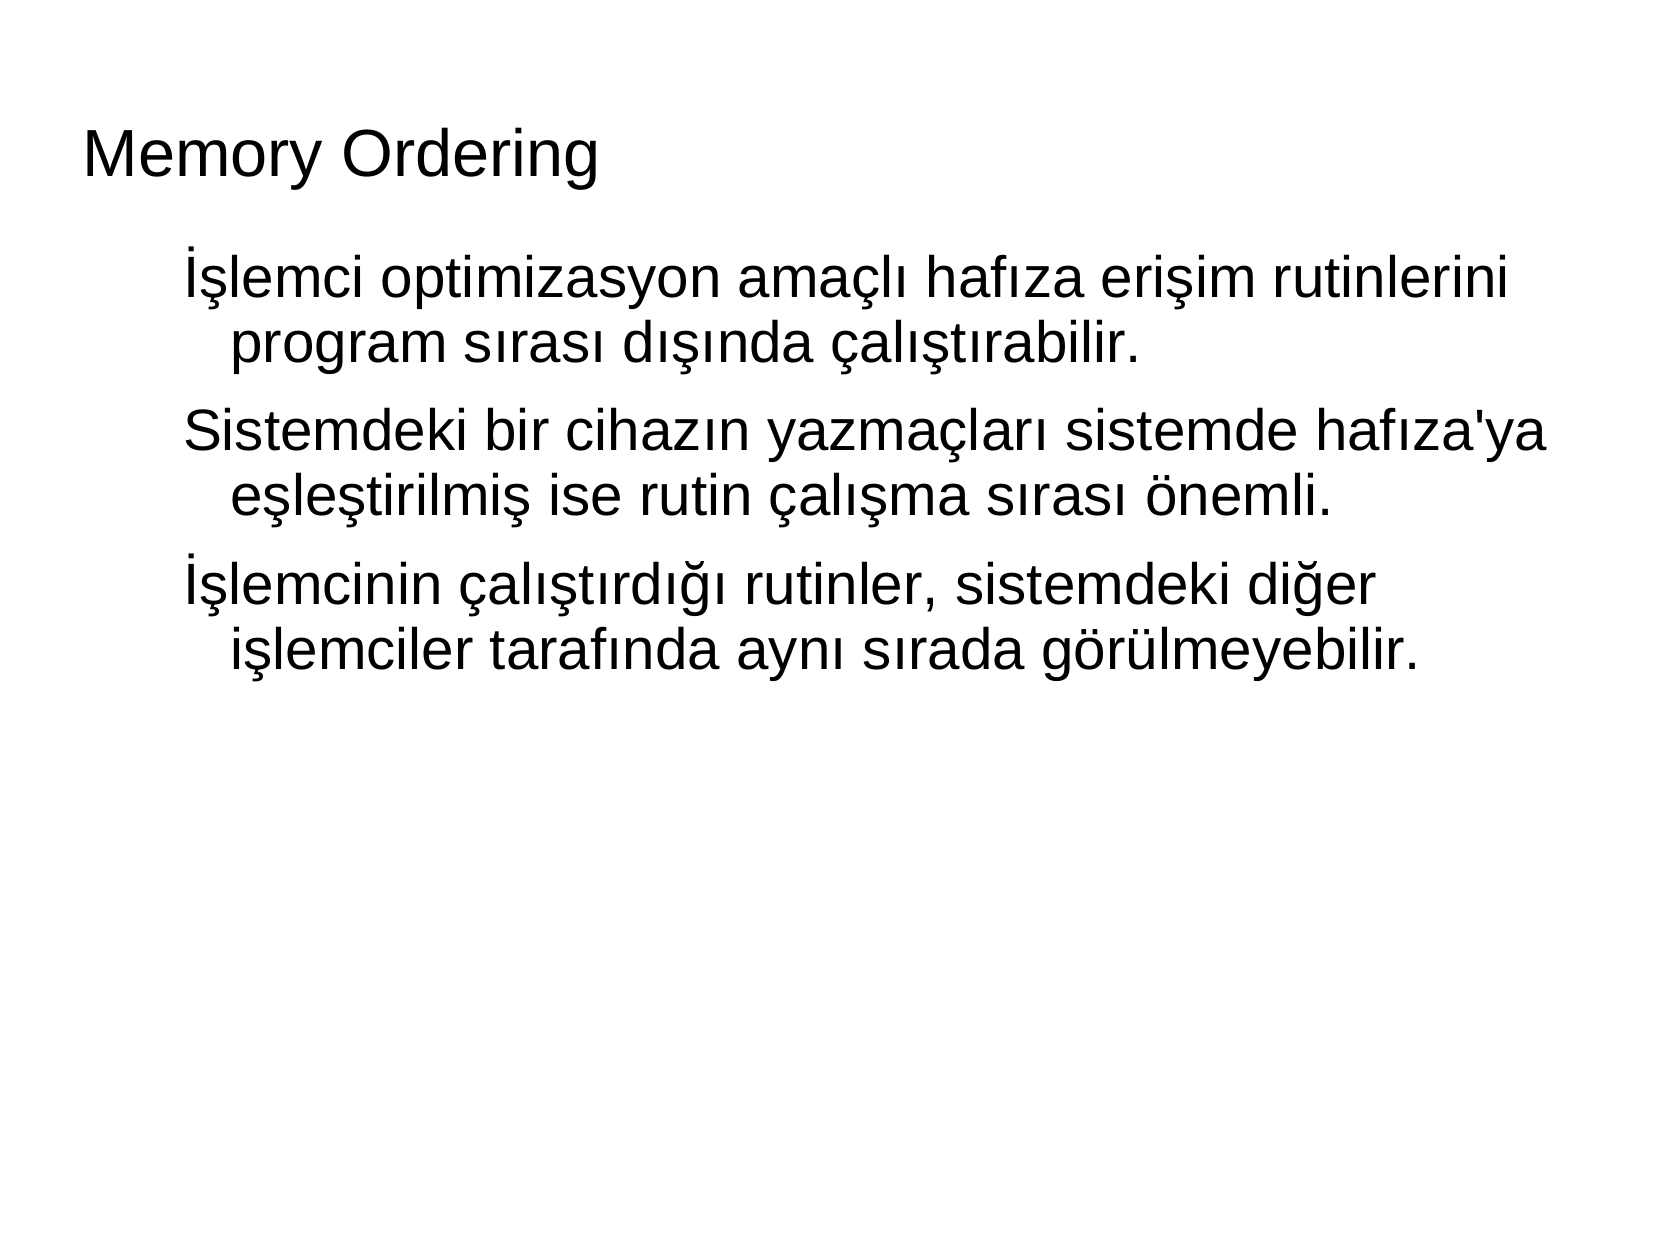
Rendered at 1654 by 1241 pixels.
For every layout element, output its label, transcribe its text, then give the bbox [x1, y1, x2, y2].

list İşlemci optimizasyon amaçlı hafıza erişim rutinlerini program sırası dışında çalıştırabilir. Sistemdeki bir cihazın yazmaçları sistemde hafıza'ya eşleştirilmiş ise rutin çalışma sırası önemli. İşlemcinin çalıştırdığı rutinler, sistemdeki diğer işlemciler tarafında aynı sırada görülmeyebilir. [88, 244, 1577, 1063]
title Memory Ordering [82, 49, 1571, 257]
